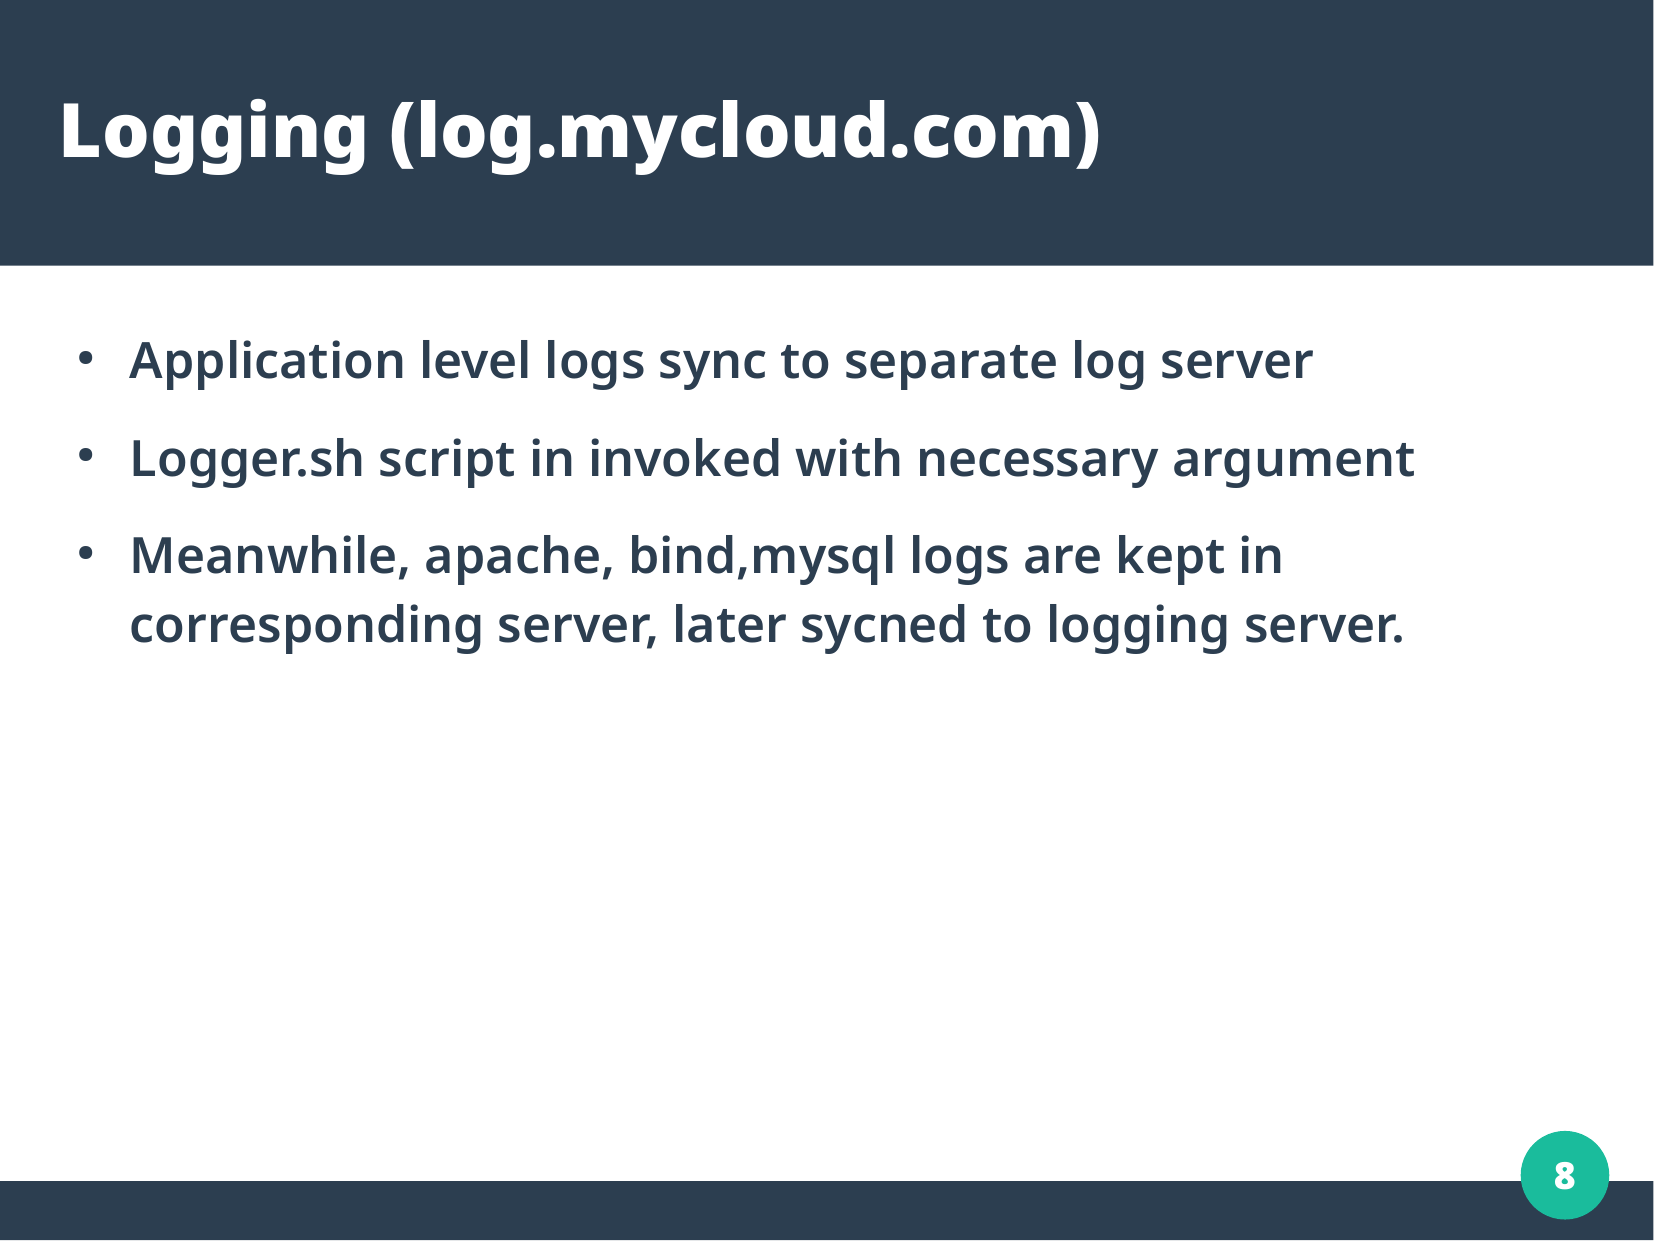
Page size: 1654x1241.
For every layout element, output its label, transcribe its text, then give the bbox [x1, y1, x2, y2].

title Logging (log.mycloud.com) [59, 49, 1595, 207]
list Application level logs sync to separate log server Logger.sh script in invoked with necessary argument Meanwhile, apache, bind,mysql logs are kept in corresponding server, later sycned to logging server. [59, 324, 1595, 1152]
